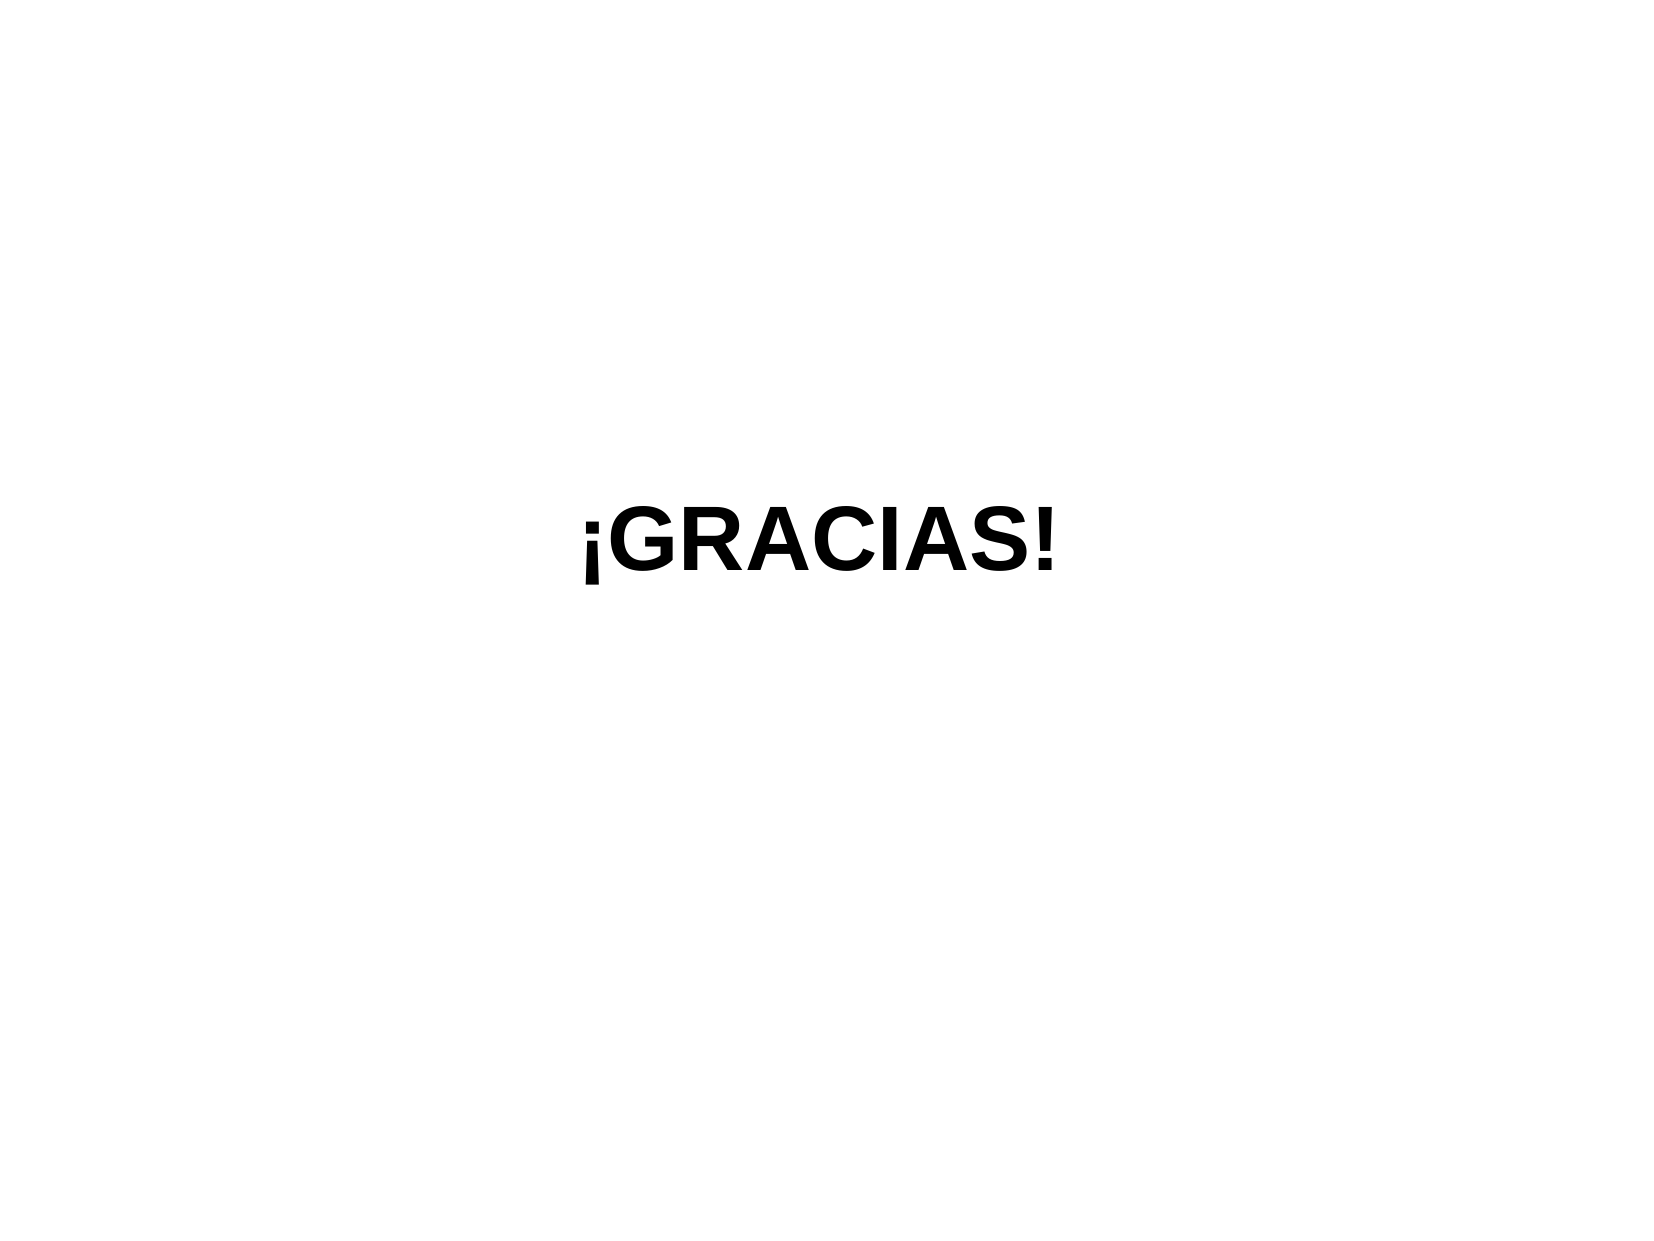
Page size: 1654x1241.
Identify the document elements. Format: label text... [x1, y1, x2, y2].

title ¡GRACIAS! [75, 435, 1564, 643]
